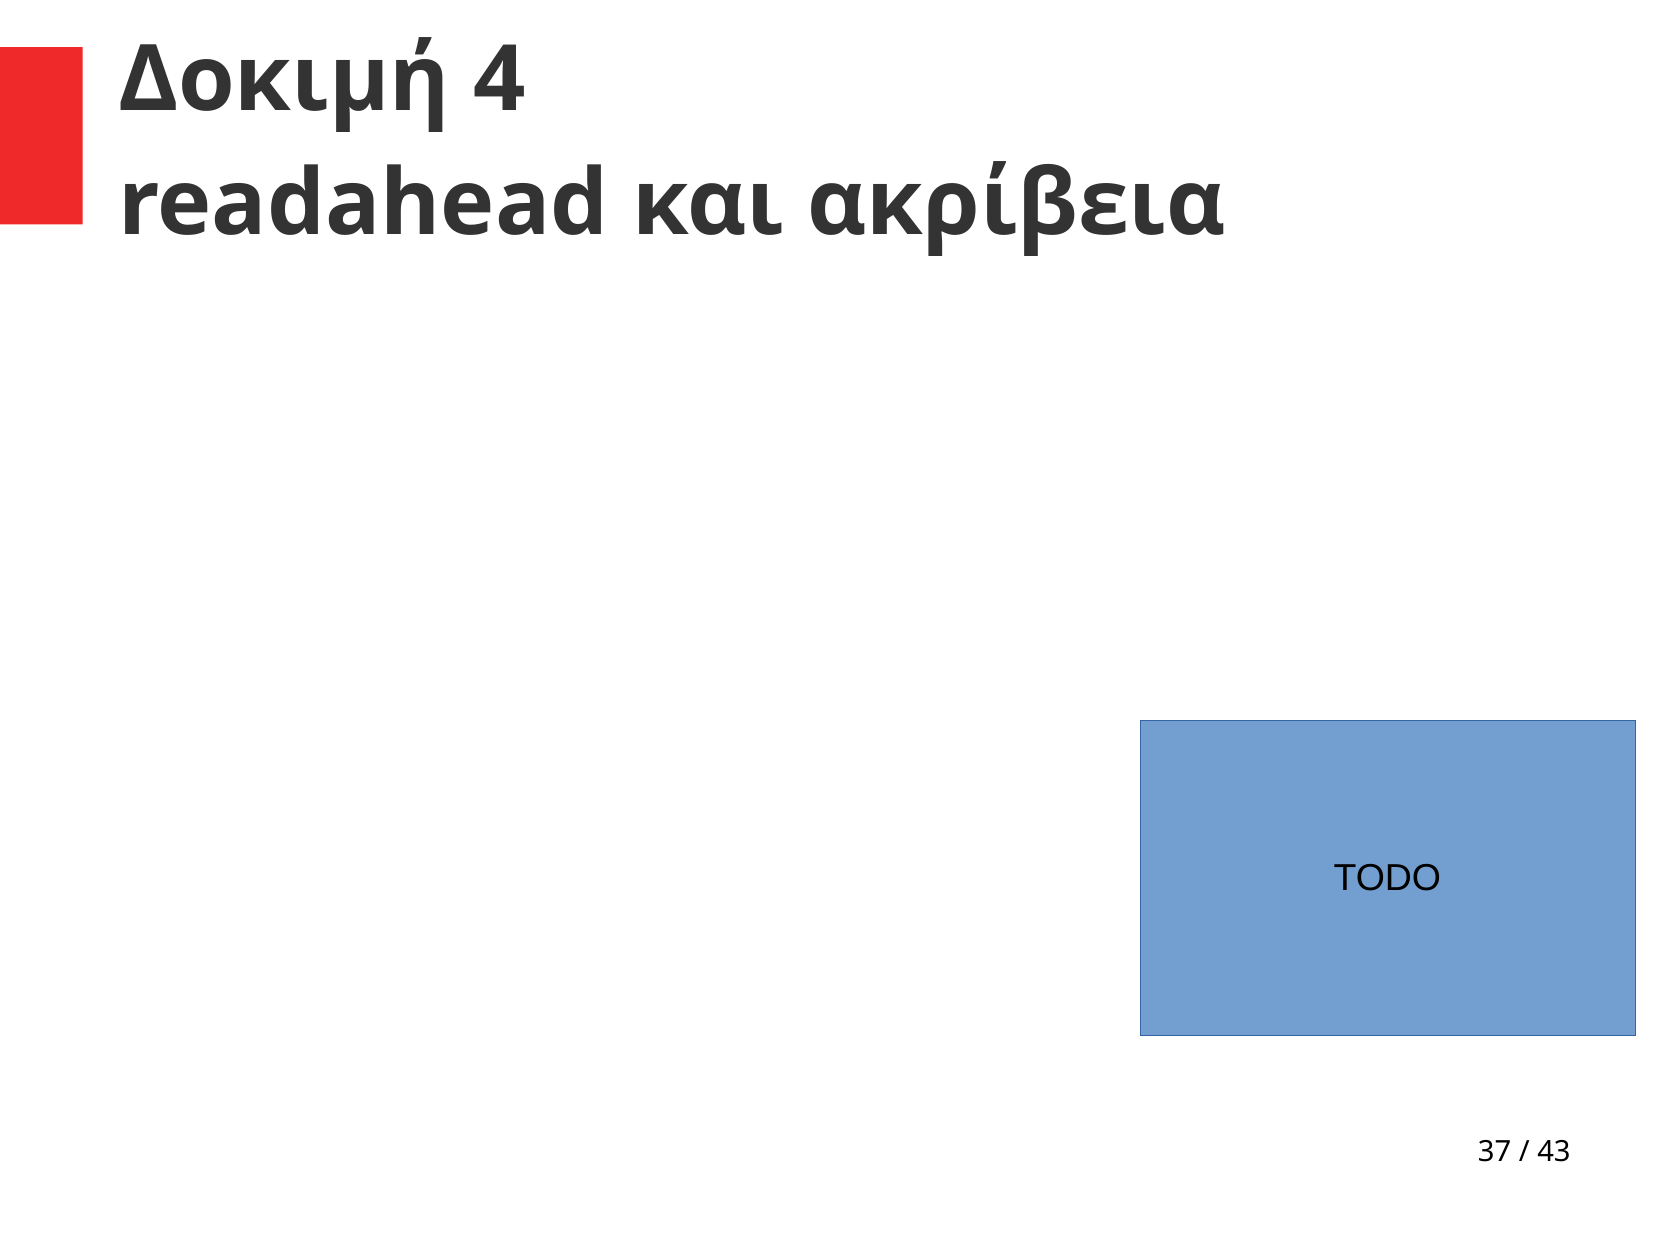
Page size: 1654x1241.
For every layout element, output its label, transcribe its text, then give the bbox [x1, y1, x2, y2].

title Δοκιμή 4 readahead και ακρίβεια [118, 30, 1606, 245]
text_box TODO [1140, 720, 1636, 1036]
